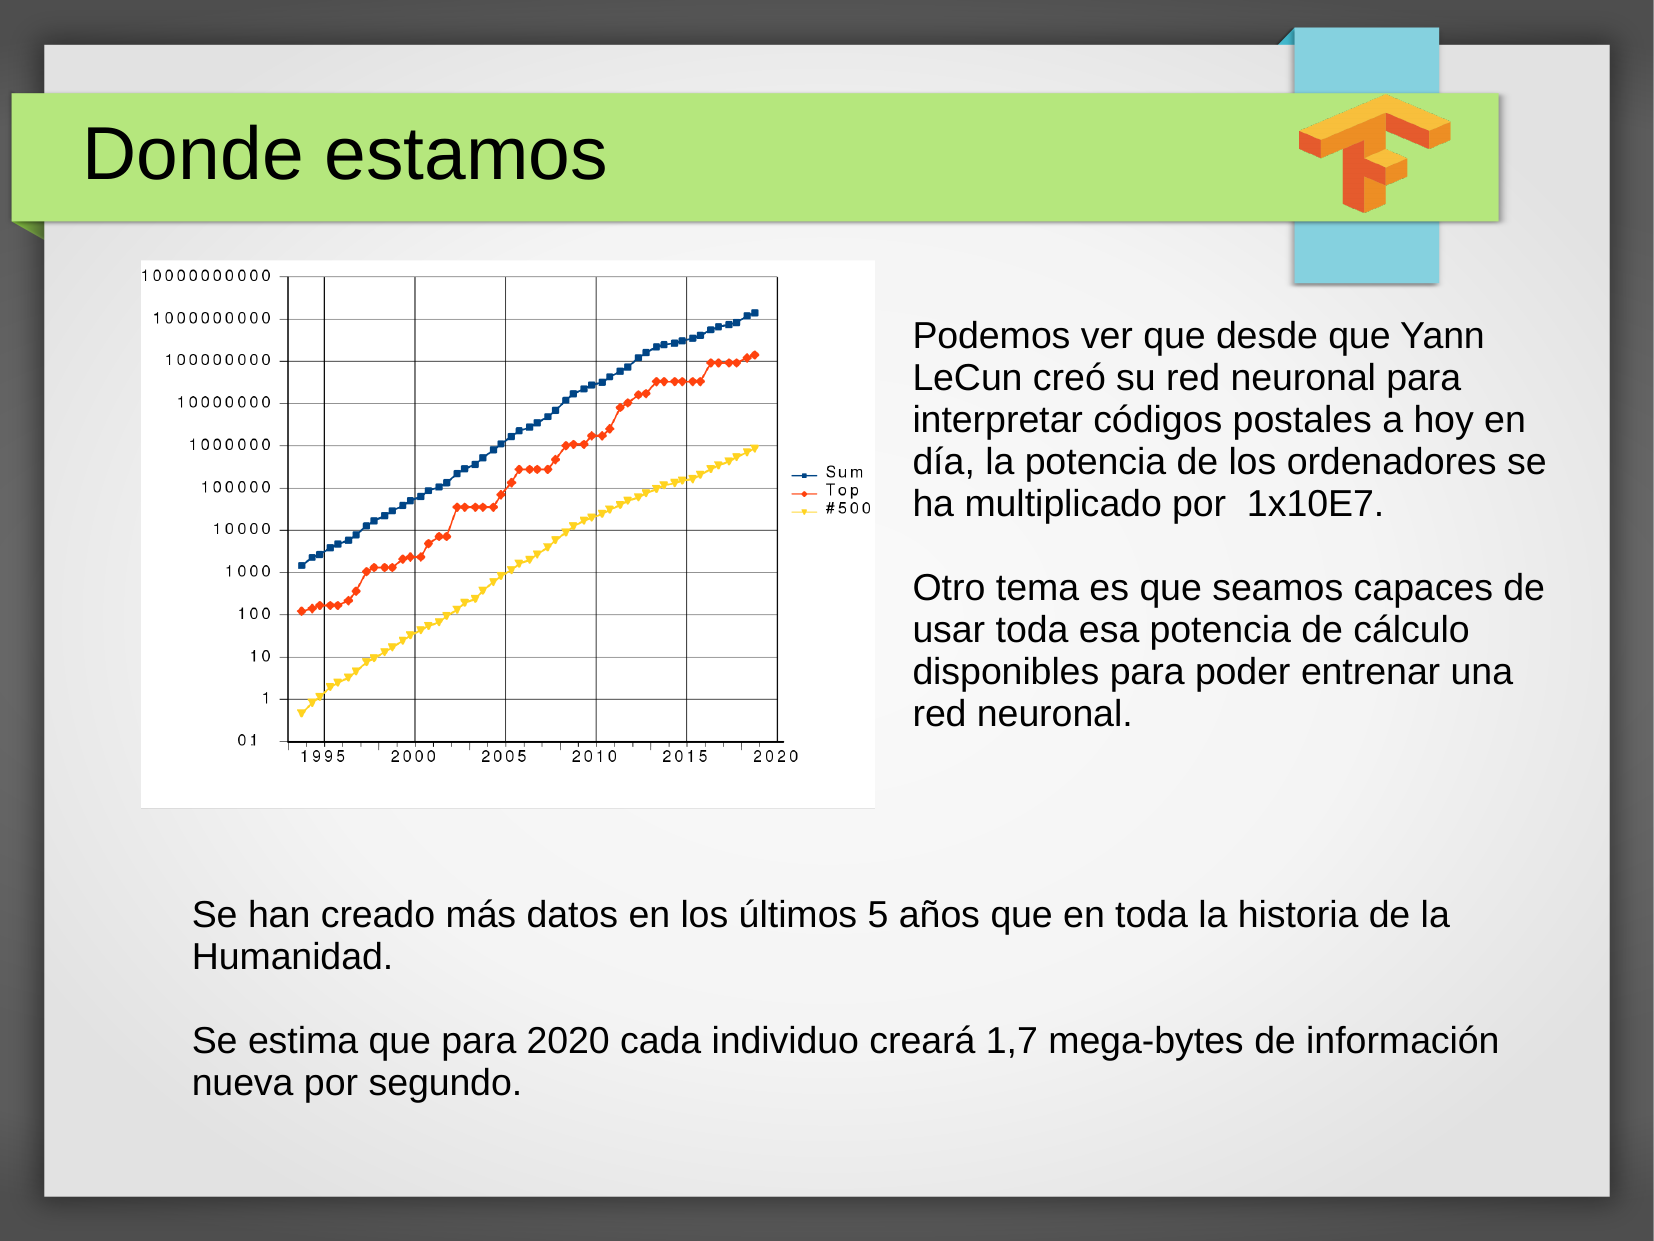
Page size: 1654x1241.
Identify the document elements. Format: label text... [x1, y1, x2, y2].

text_box Se han creado más datos en los últimos 5 años que en toda la historia de la Humanidad. Se estima que para 2020 cada individuo creará 1,7 mega-bytes de información nueva por segundo. [177, 885, 1515, 1111]
picture [0, 0, 1654, 1241]
title Donde estamos [82, 94, 1264, 213]
text_box Podemos ver que desde que Yann LeCun creó su red neuronal para interpretar códigos postales a hoy en día, la potencia de los ordenadores se ha multiplicado por 1x10E7. Otro tema es que seamos capaces de usar toda esa potencia de cálculo disponibles para poder entrenar una red neuronal. [897, 307, 1583, 742]
